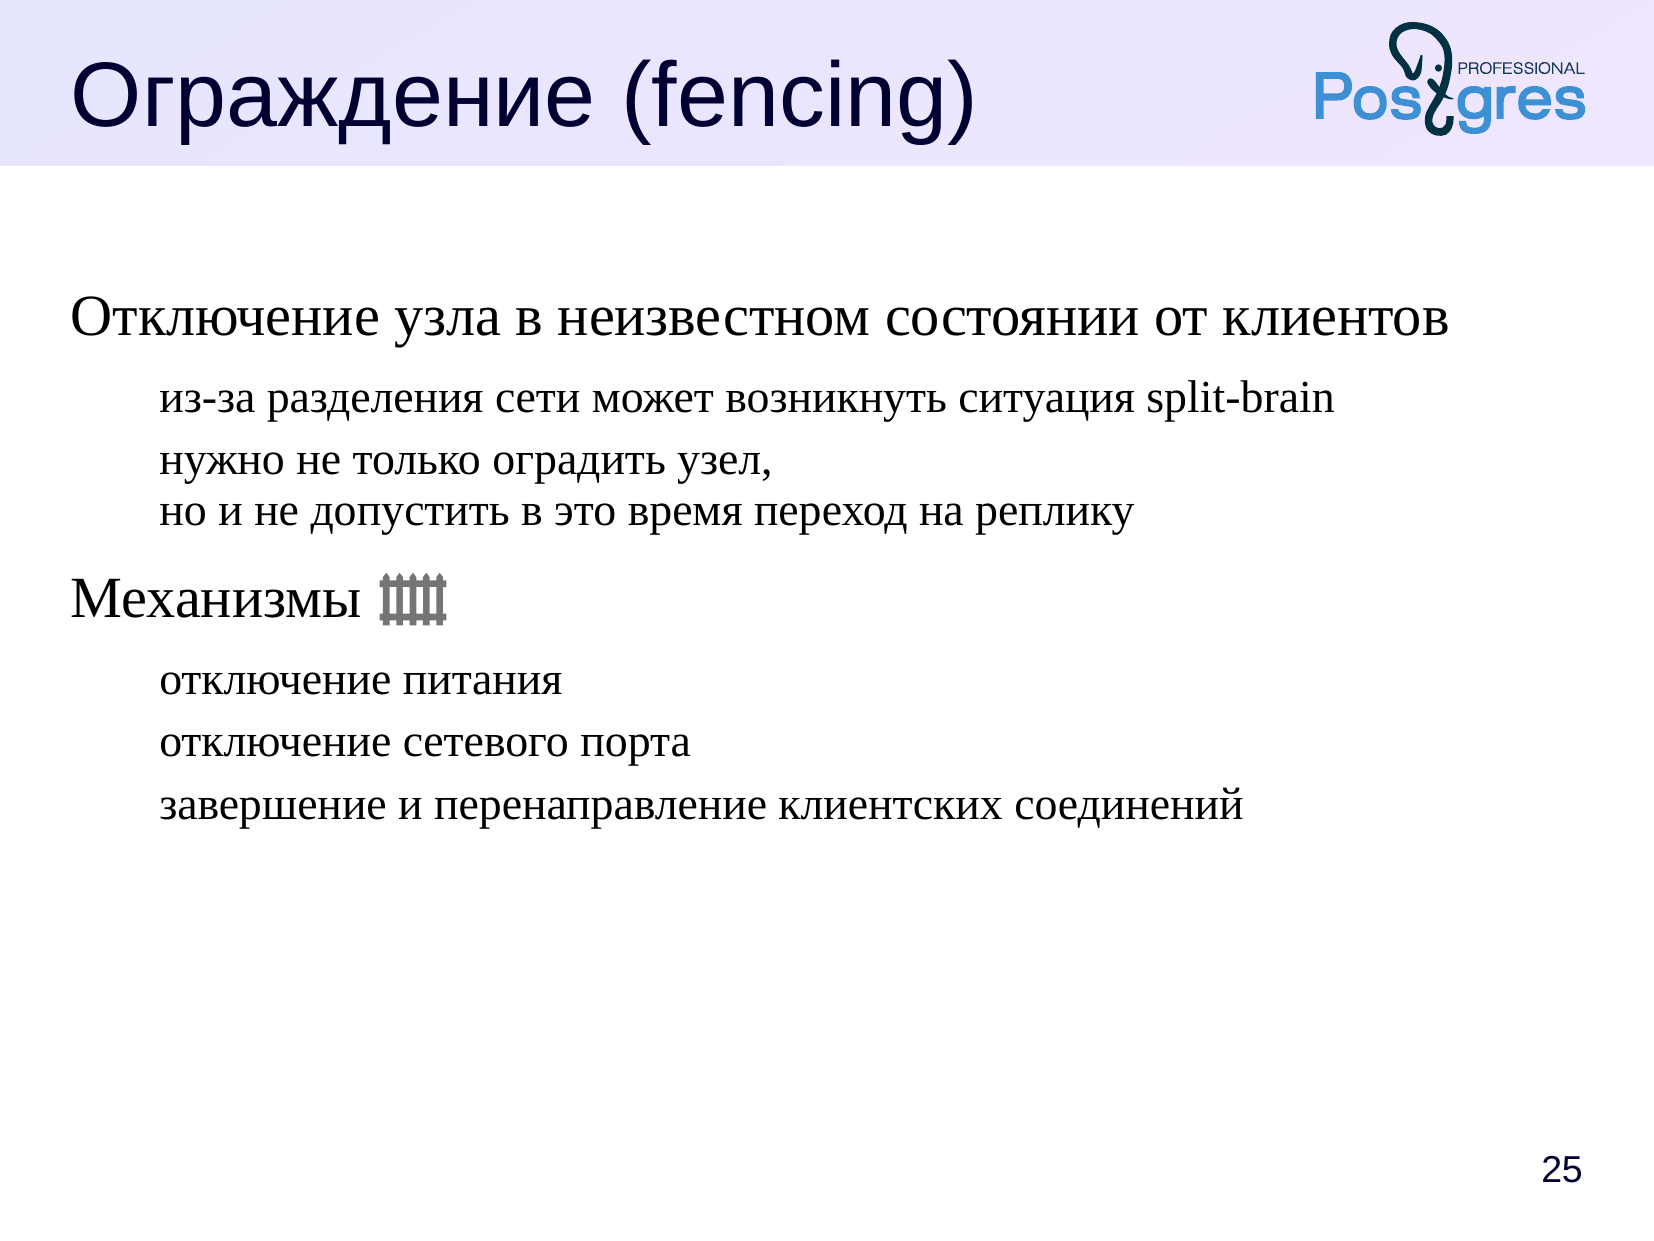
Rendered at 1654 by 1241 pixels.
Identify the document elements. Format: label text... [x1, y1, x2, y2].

title Ограждение (fencing) [70, 43, 1241, 147]
text_box [379, 572, 447, 626]
list Отключение узла в неизвестном состоянии от клиентов из-за разделения сети может возникнуть ситуация split-brain нужно не только оградить узел, но и не допустить в это время переход на реплику Механизмы отключение питания отключение сетевого порта завершение и перенаправление клиентских соединений [70, 283, 1583, 1141]
